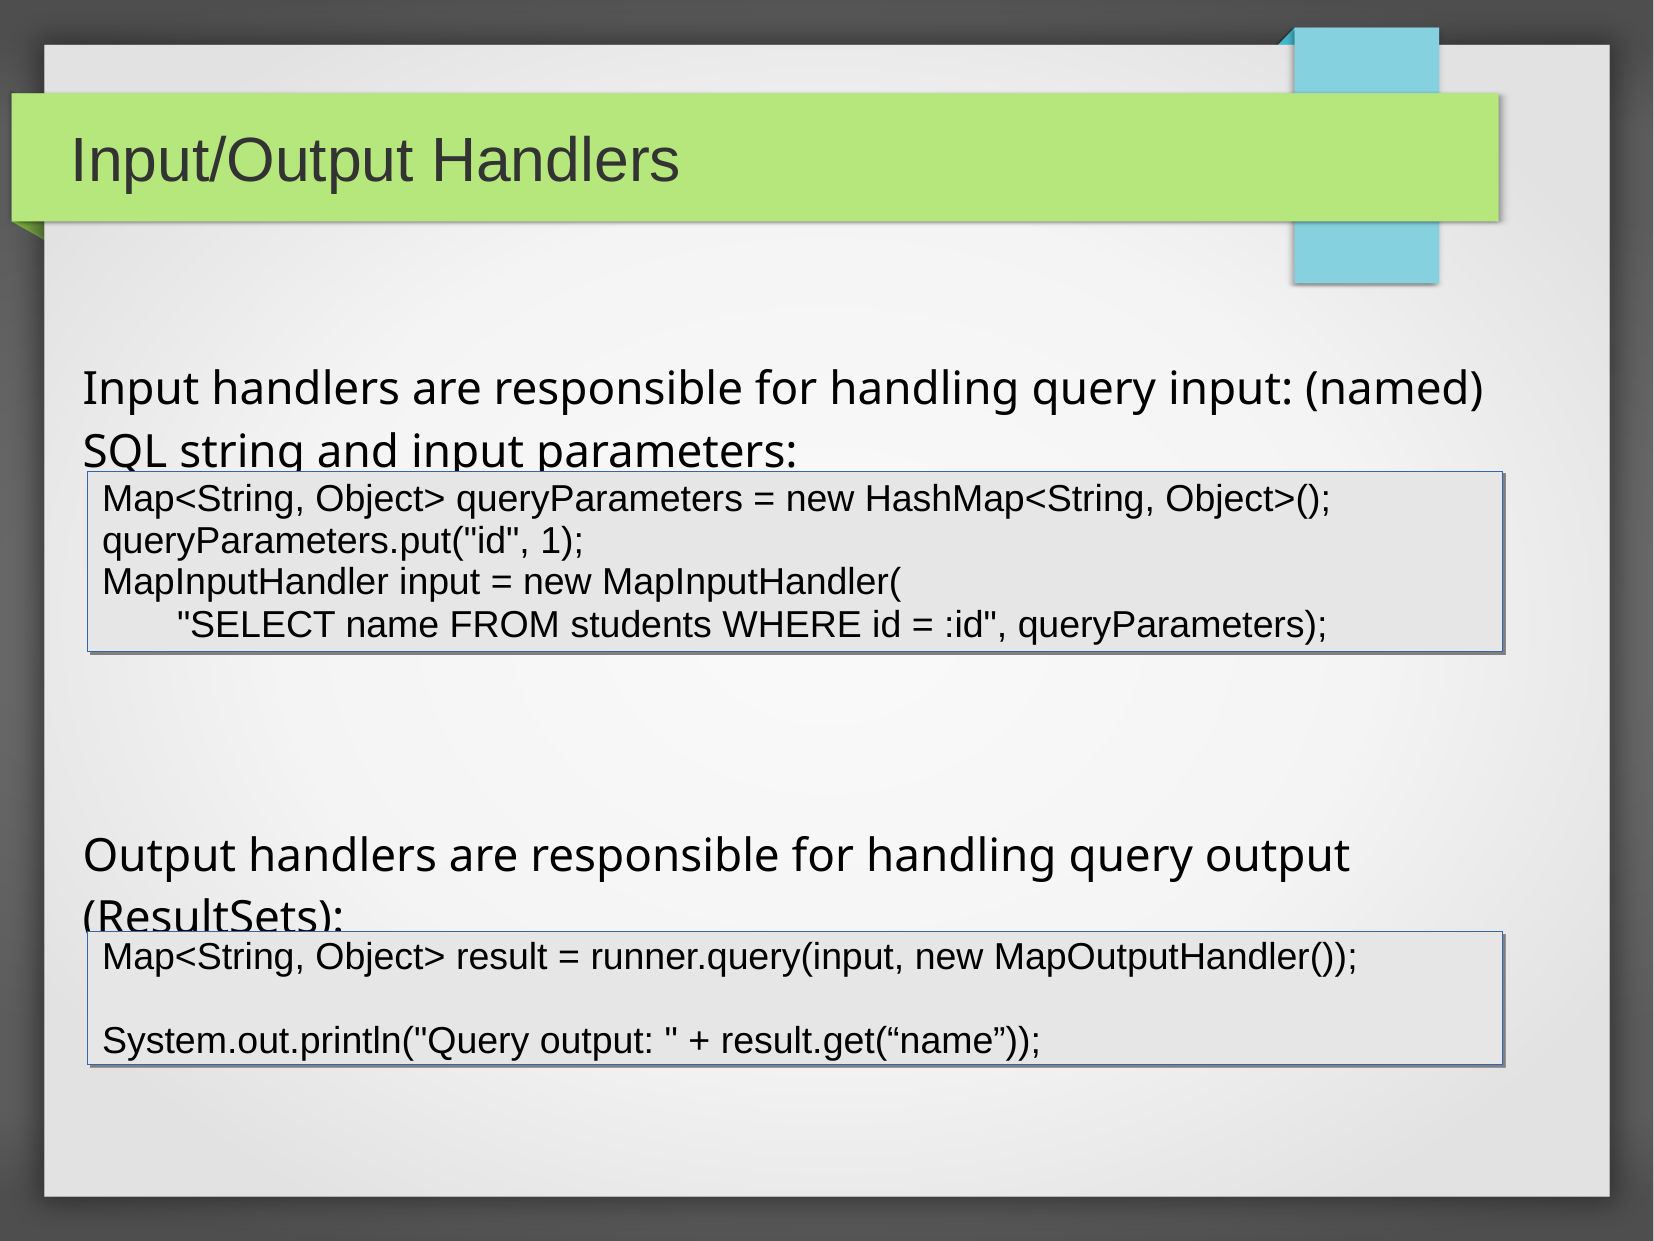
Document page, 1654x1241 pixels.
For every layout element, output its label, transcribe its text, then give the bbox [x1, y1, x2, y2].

title Input/Output Handlers [70, 106, 1229, 213]
text_box Map<String, Object> queryParameters = new HashMap<String, Object>(); queryParameters.put("id", 1); MapInputHandler input = new MapInputHandler( "SELECT name FROM students WHERE id = :id", queryParameters); [87, 471, 1503, 652]
text_box Output handlers are responsible for handling query output (ResultSets): [82, 822, 1538, 929]
text_box Map<String, Object> result = runner.query(input, new MapOutputHandler()); System.out.println("Query output: " + result.get(“name”)); [87, 931, 1503, 1065]
subtitle Input handlers are responsible for handling query input: (named) SQL string and input parameters: [82, 355, 1538, 463]
picture [0, 0, 1654, 1241]
